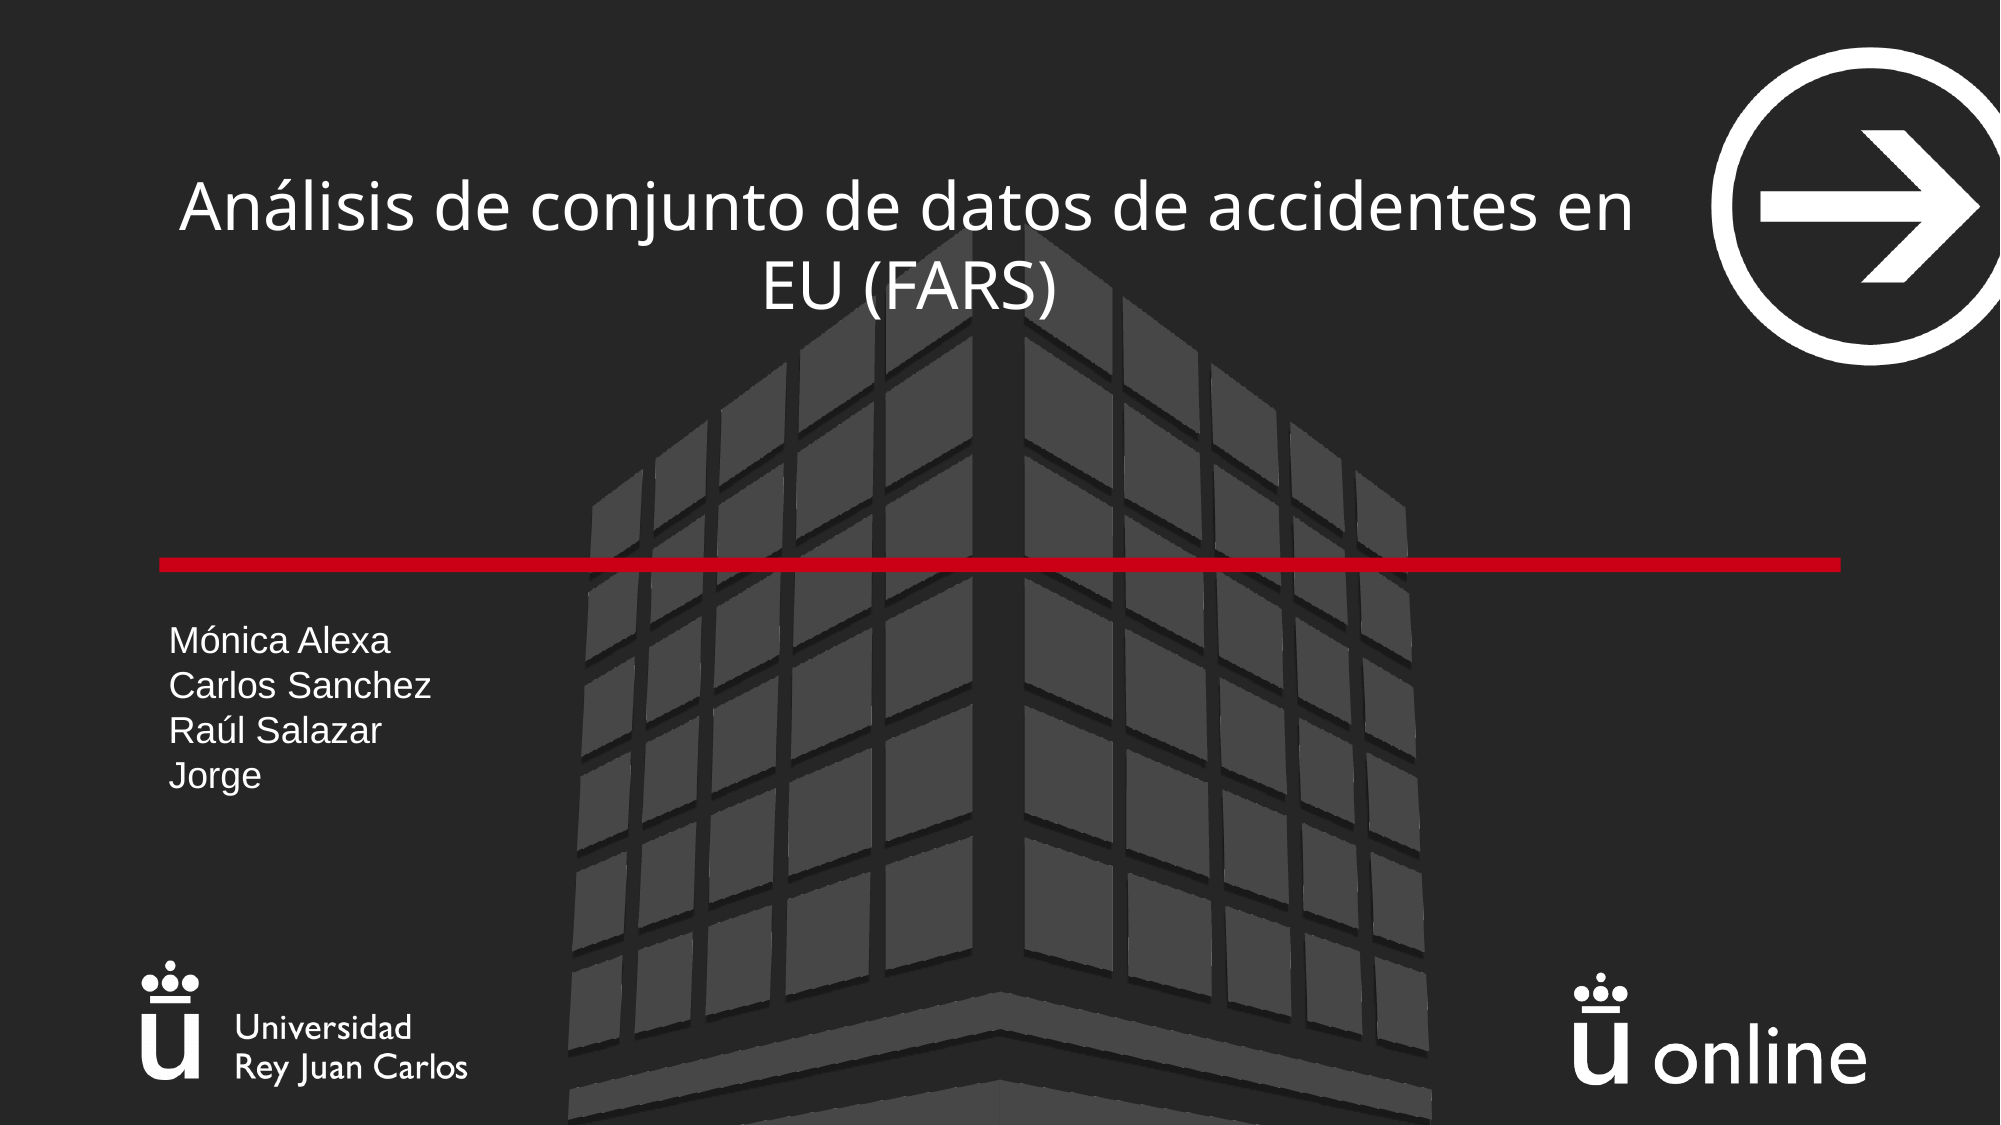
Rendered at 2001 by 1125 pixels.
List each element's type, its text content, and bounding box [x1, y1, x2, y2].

picture [1697, 33, 2001, 379]
subtitle Mónica Alexa Carlos Sanchez Raúl Salazar Jorge [153, 608, 1394, 792]
picture [34, 573, 1432, 1125]
picture [1571, 971, 1869, 1086]
picture [568, 331, 1432, 557]
title Análisis de conjunto de datos de accidentes en EU (FARS) [159, 224, 1659, 331]
